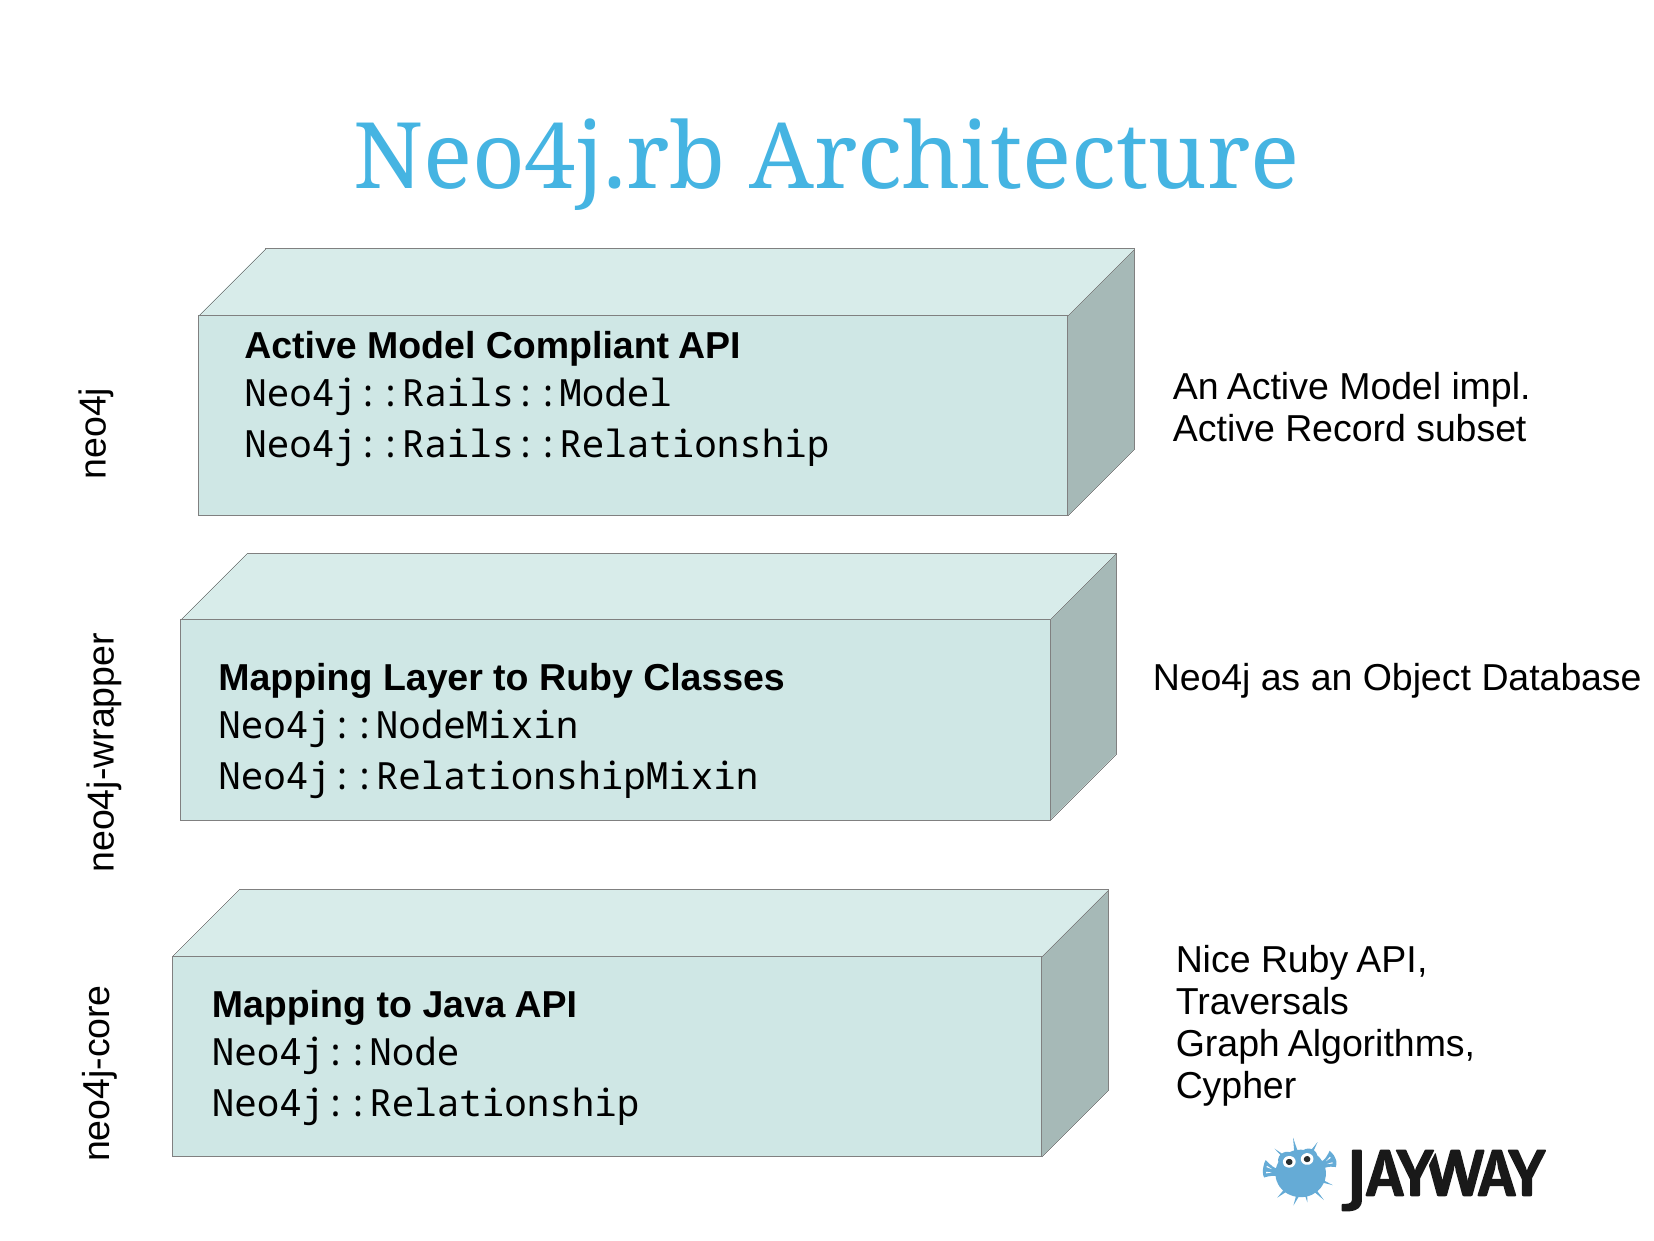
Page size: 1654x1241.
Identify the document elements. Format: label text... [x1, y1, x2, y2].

text_box An Active Model impl. Active Record subset [1158, 358, 1654, 458]
text_box Active Model Compliant API Neo4j::Rails::Model Neo4j::Rails::Relationship [229, 317, 1256, 462]
text_box neo4j [64, 256, 122, 494]
text_box Mapping Layer to Ruby Classes Neo4j::NodeMixin Neo4j::RelationshipMixin [203, 649, 1230, 794]
text_box [198, 257, 1135, 516]
text_box [172, 889, 1109, 1157]
text_box [180, 553, 1117, 821]
text_box Nice Ruby API, Traversals Graph Algorithms, Cypher [1161, 931, 1509, 1115]
text_box neo4j-core [67, 939, 125, 1177]
text_box Mapping to Java API Neo4j::Node Neo4j::Relationship [197, 976, 1223, 1121]
text_box Neo4j as an Object Database [1138, 649, 1654, 707]
title Neo4j.rb Architecture [82, 49, 1571, 257]
text_box neo4j-wrapper [72, 555, 172, 887]
